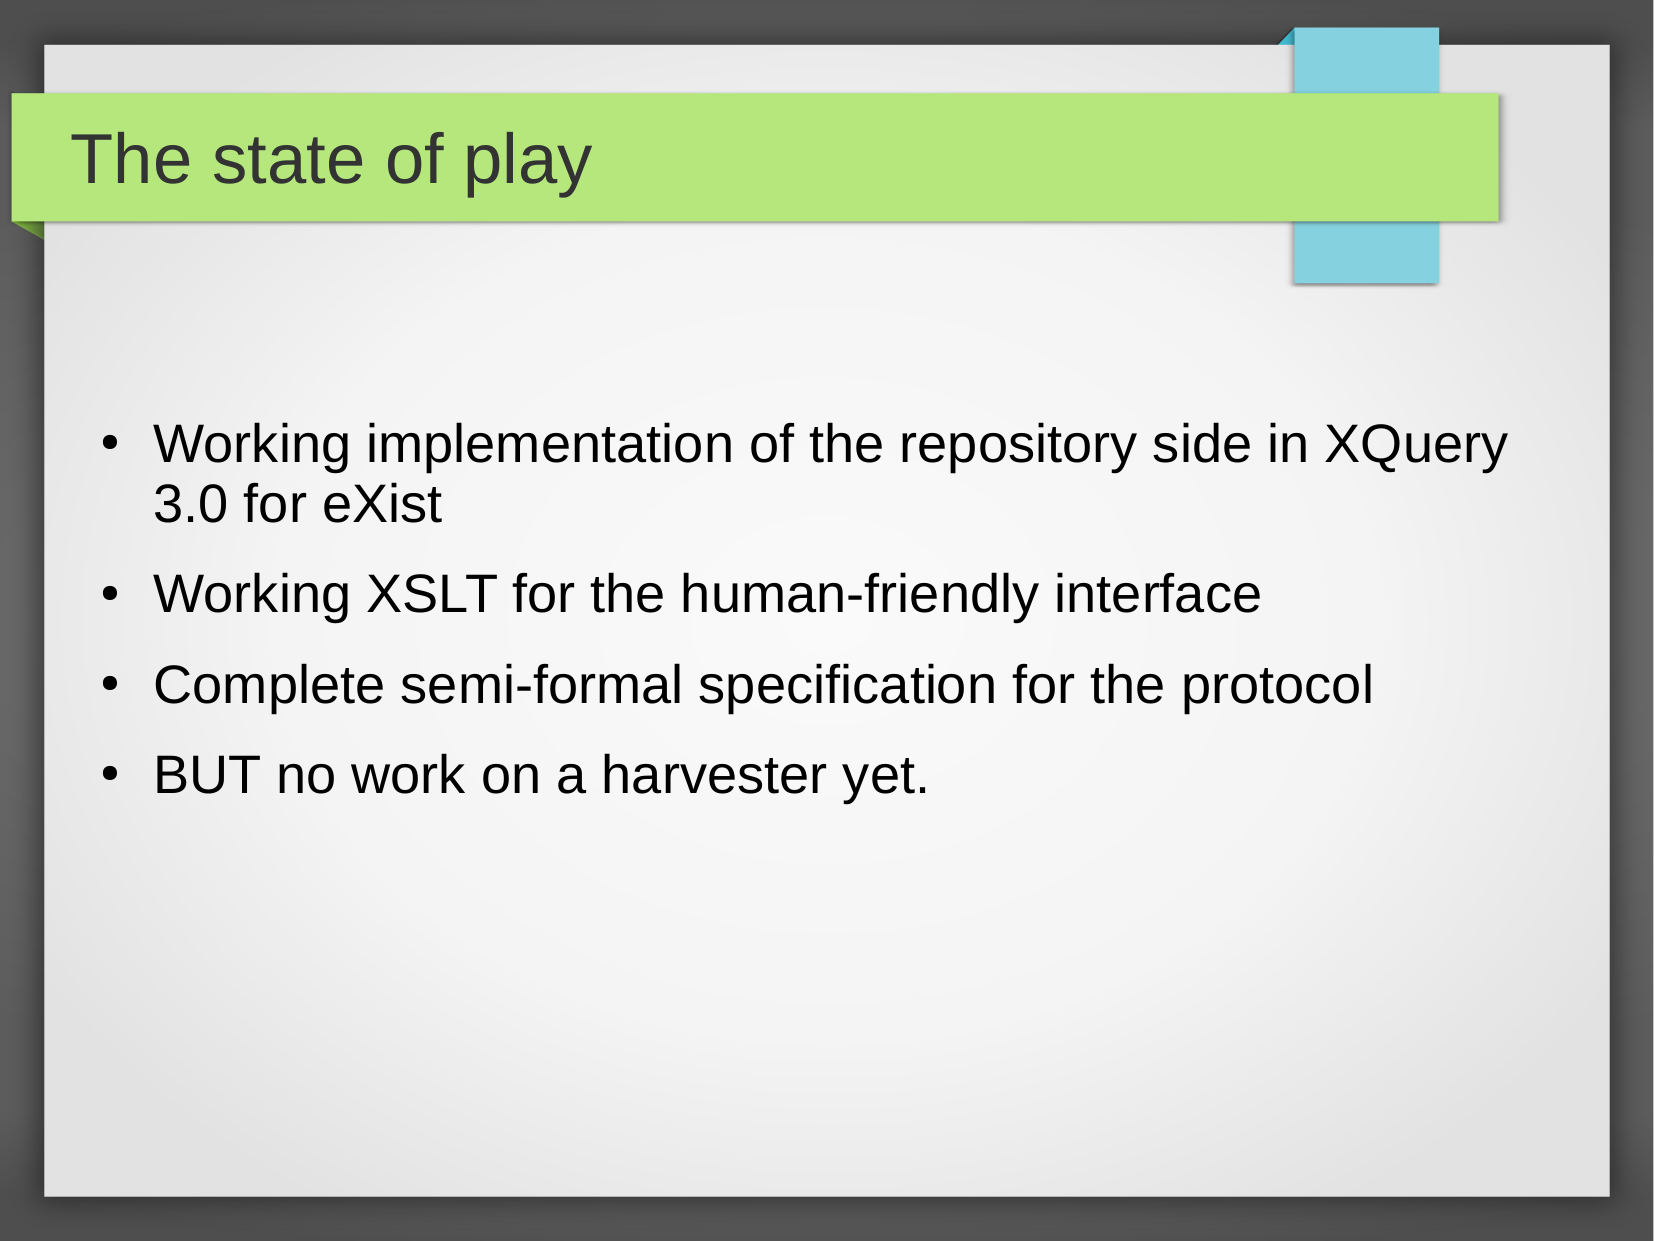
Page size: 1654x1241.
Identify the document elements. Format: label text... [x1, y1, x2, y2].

picture [0, 0, 1654, 1241]
list Working implementation of the repository side in XQuery 3.0 for eXist Working XSLT for the human-friendly interface Complete semi-formal specification for the protocol BUT no work on a harvester yet. [82, 413, 1538, 1063]
title The state of play [70, 106, 1229, 213]
